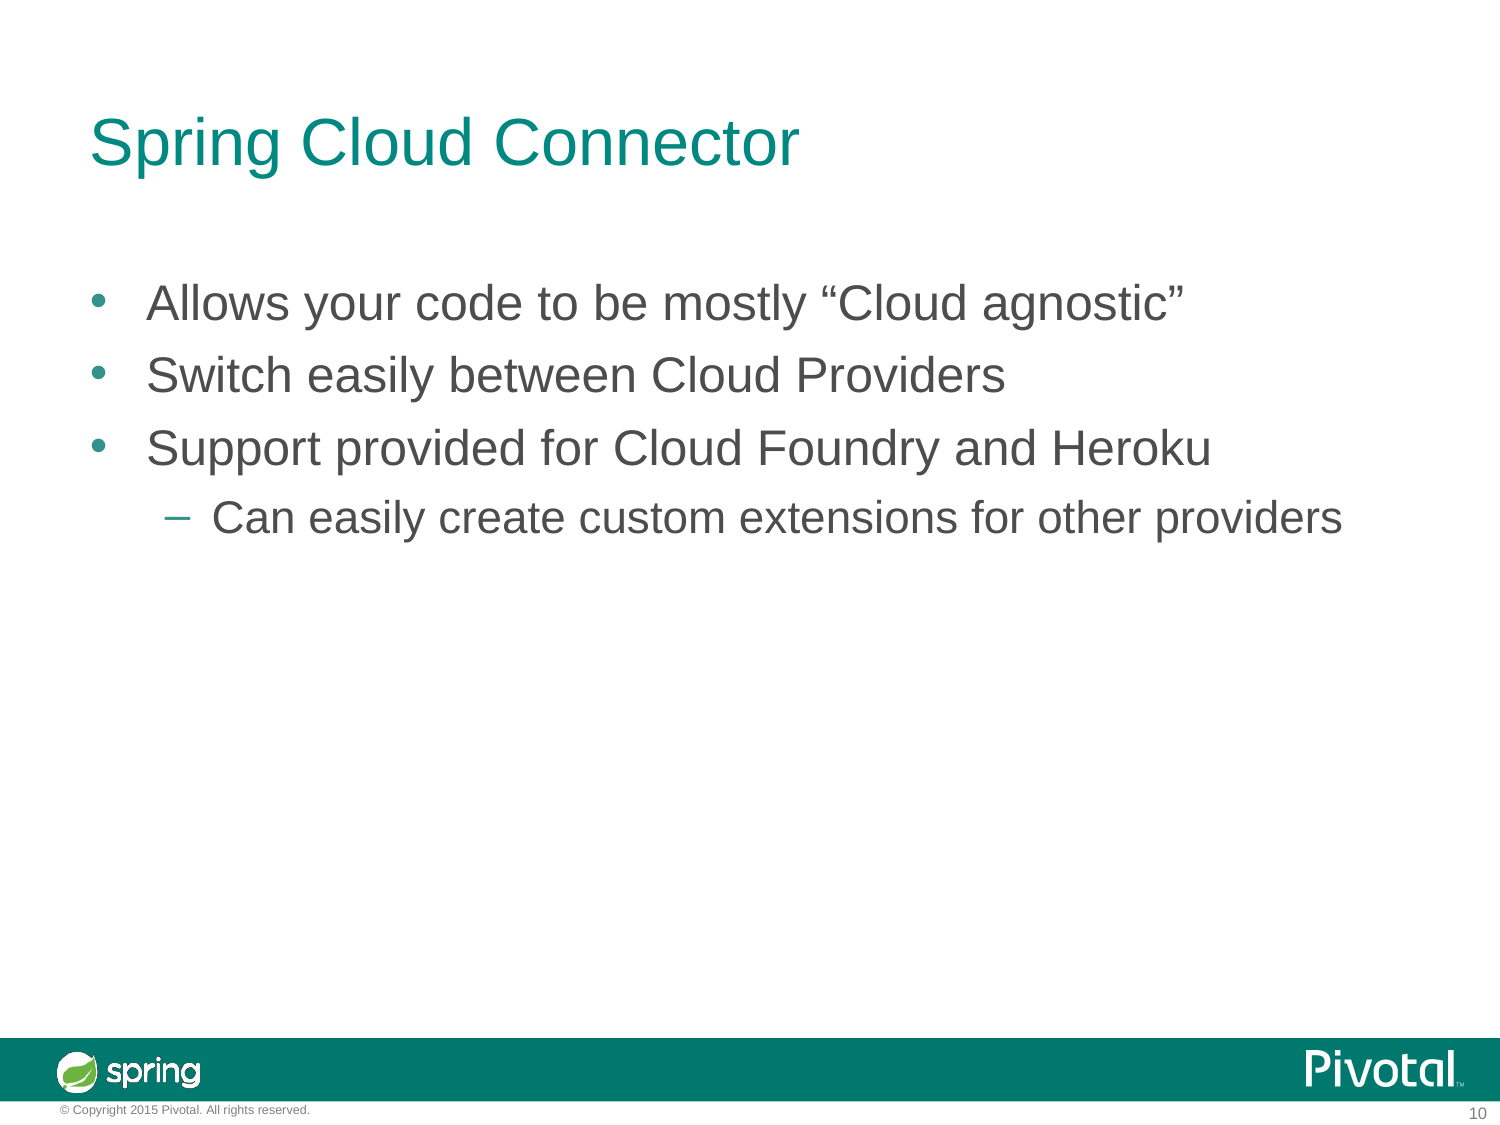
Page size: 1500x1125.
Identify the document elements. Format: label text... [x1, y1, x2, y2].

picture [1306, 1050, 1464, 1087]
list Allows your code to be mostly “Cloud agnostic” Switch easily between Cloud Providers Support provided for Cloud Foundry and Heroku Can easily create custom extensions for other providers [75, 262, 1426, 931]
title Spring Cloud Connector [75, 45, 1426, 233]
picture [32, 1041, 210, 1103]
